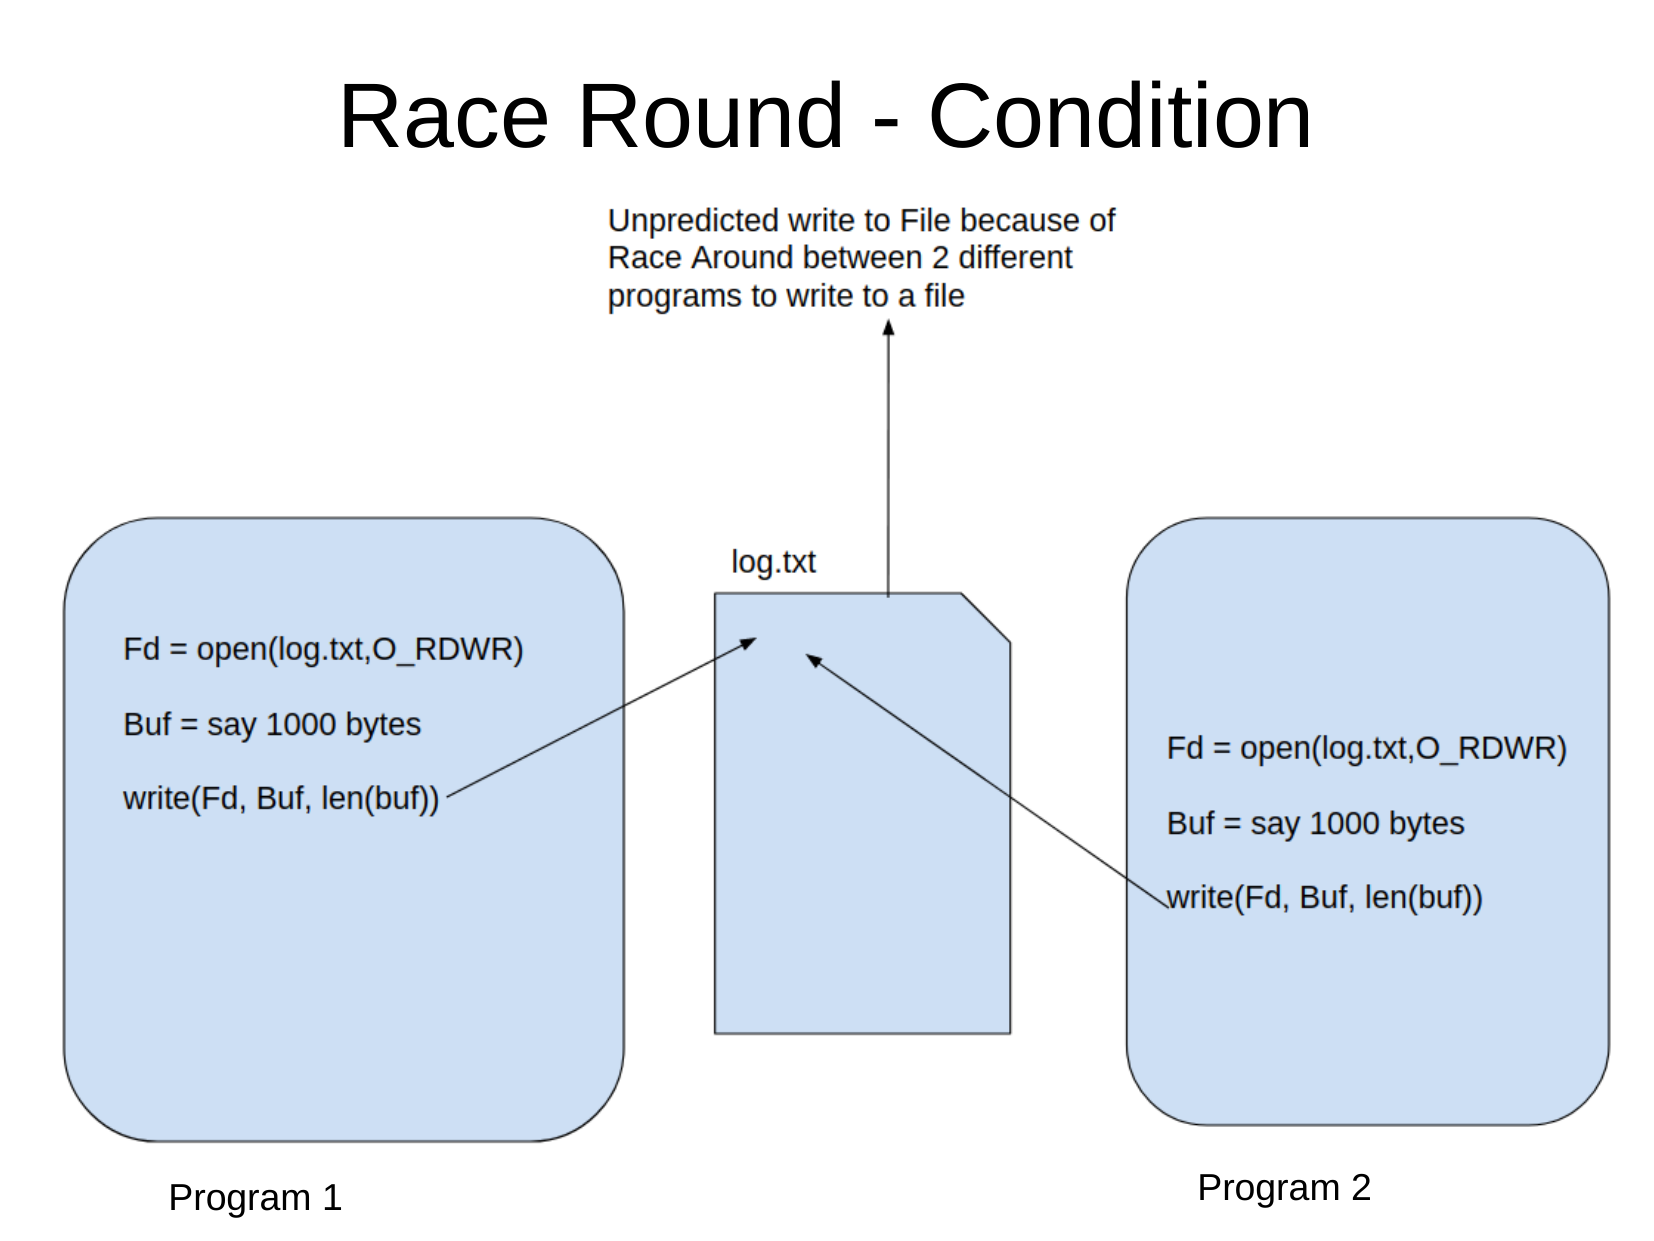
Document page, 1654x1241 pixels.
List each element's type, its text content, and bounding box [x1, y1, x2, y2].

title Race Round - Condition [82, 11, 1571, 165]
text_box Program 2 [1182, 1159, 1573, 1217]
picture [20, 165, 1627, 1158]
text_box Program 1 [153, 1169, 544, 1227]
